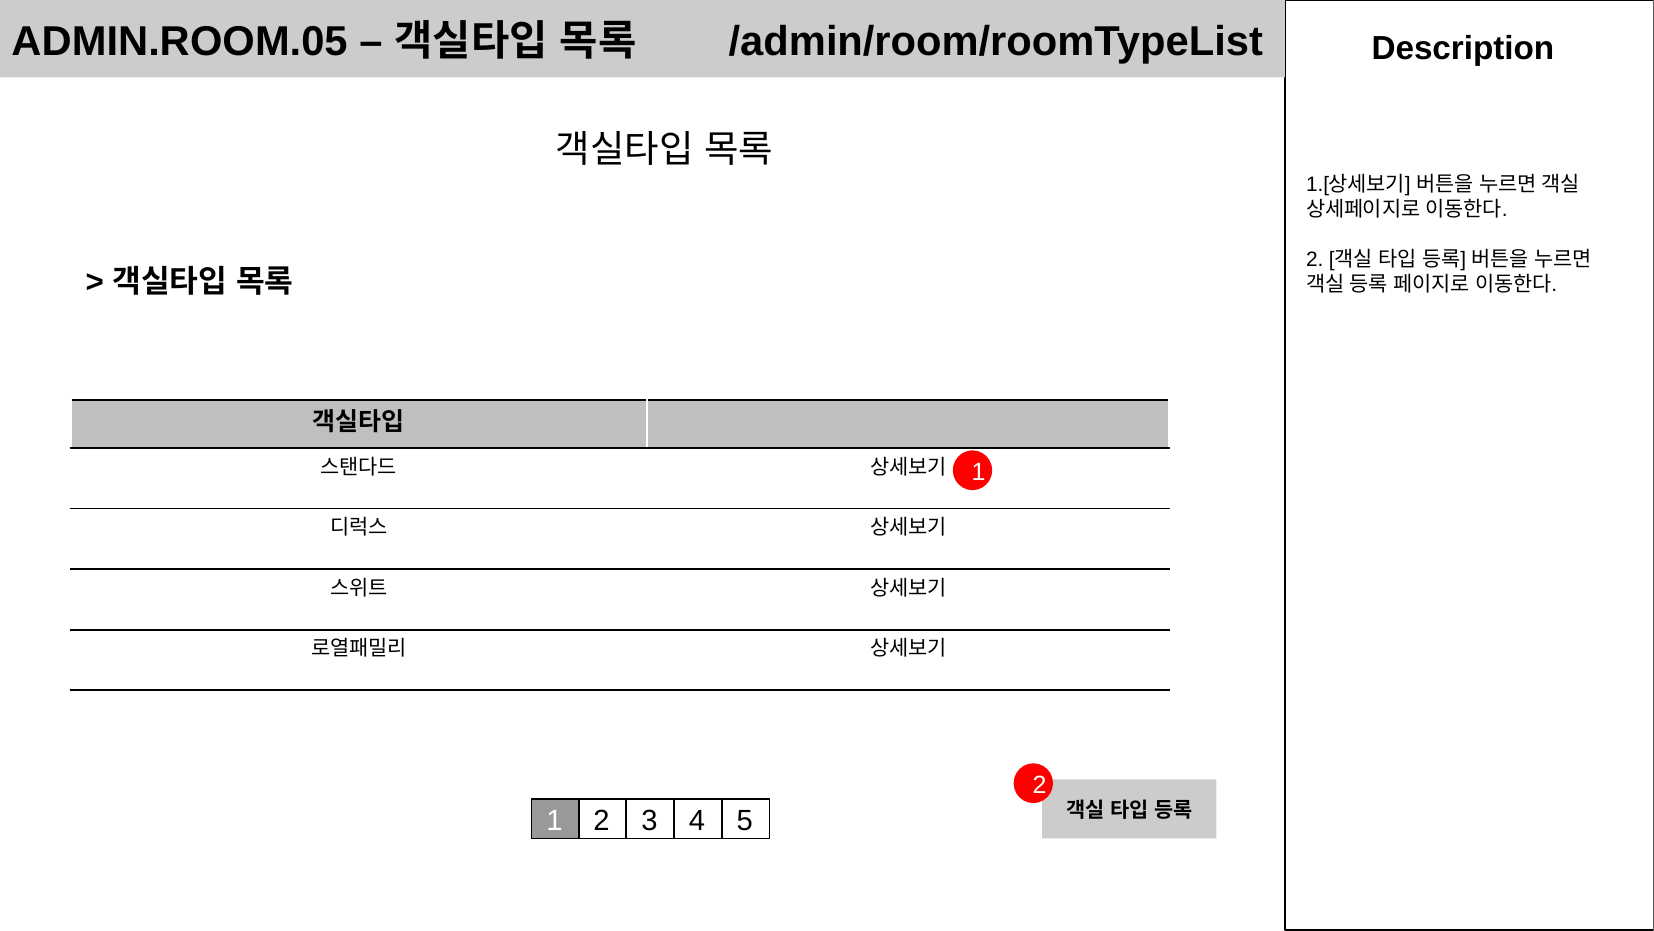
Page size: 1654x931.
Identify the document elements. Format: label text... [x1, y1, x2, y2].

table_header 객실타입 [72, 401, 646, 447]
text_box > 객실타입 목록 [70, 253, 414, 305]
table_cell 상세보기 [648, 631, 1168, 689]
table_cell 로열패밀리 [72, 631, 646, 689]
table_header [648, 401, 1168, 447]
table_cell 상세보기 [648, 509, 1168, 568]
table_cell 스위트 [72, 570, 646, 629]
text_box 1.[상세보기] 버튼을 누르면 객실 상세페이지로 이동한다. 2. [객실 타입 등록] 버튼을 누르면 객실 등록 페이지로 이동한다. [1291, 163, 1641, 931]
text_box 5 [721, 798, 770, 839]
text_box 4 [674, 798, 721, 839]
text_box 객실 타입 등록 [1042, 779, 1217, 839]
text_box 1 [531, 798, 578, 839]
text_box 2 [1013, 763, 1054, 804]
text_box 2 [578, 798, 626, 839]
text_box 객실타입 목록 [484, 118, 845, 176]
text_box Description [1291, 18, 1635, 78]
table_cell 상세보기 [648, 449, 1168, 508]
text_box 1 [952, 450, 993, 491]
text_box 3 [626, 798, 674, 839]
text_box ADMIN.ROOM.05 – 객실타입 목록 /admin/room/roomTypeList [0, 0, 1285, 78]
table_cell 스탠다드 [72, 449, 646, 508]
table_cell 디럭스 [72, 509, 646, 568]
text_box [1285, 0, 1654, 930]
table_cell 상세보기 [648, 570, 1168, 629]
